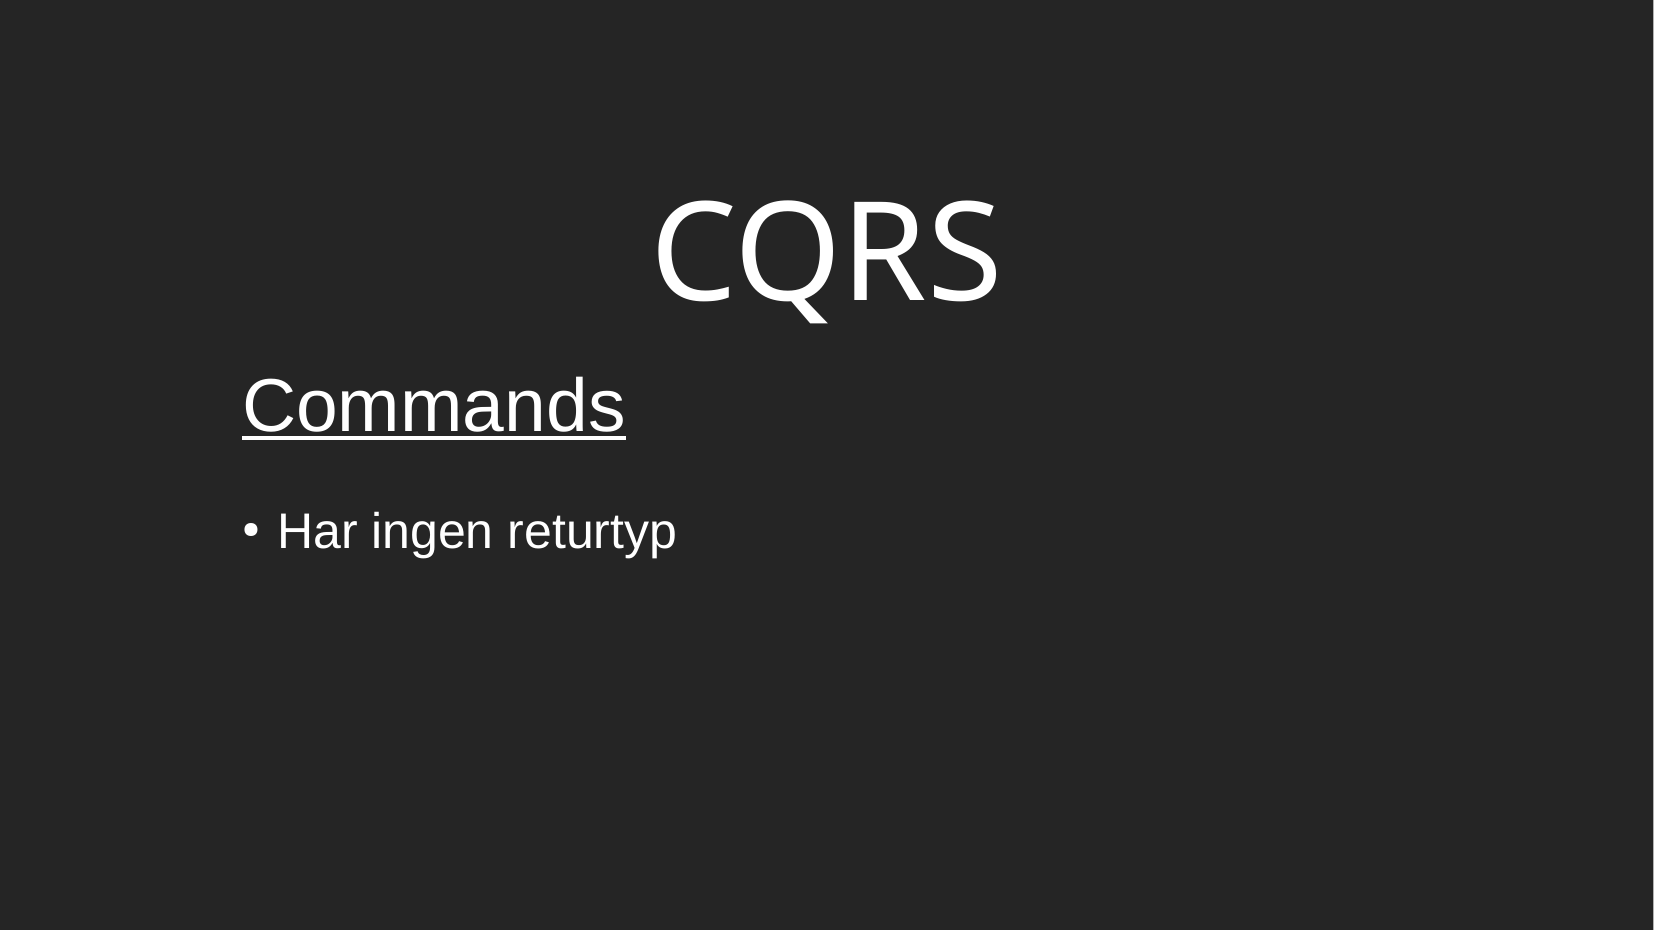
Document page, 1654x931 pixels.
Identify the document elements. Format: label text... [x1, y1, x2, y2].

title CQRS [82, 140, 1571, 355]
text_box Commands Har ingen returtyp [206, 363, 827, 782]
